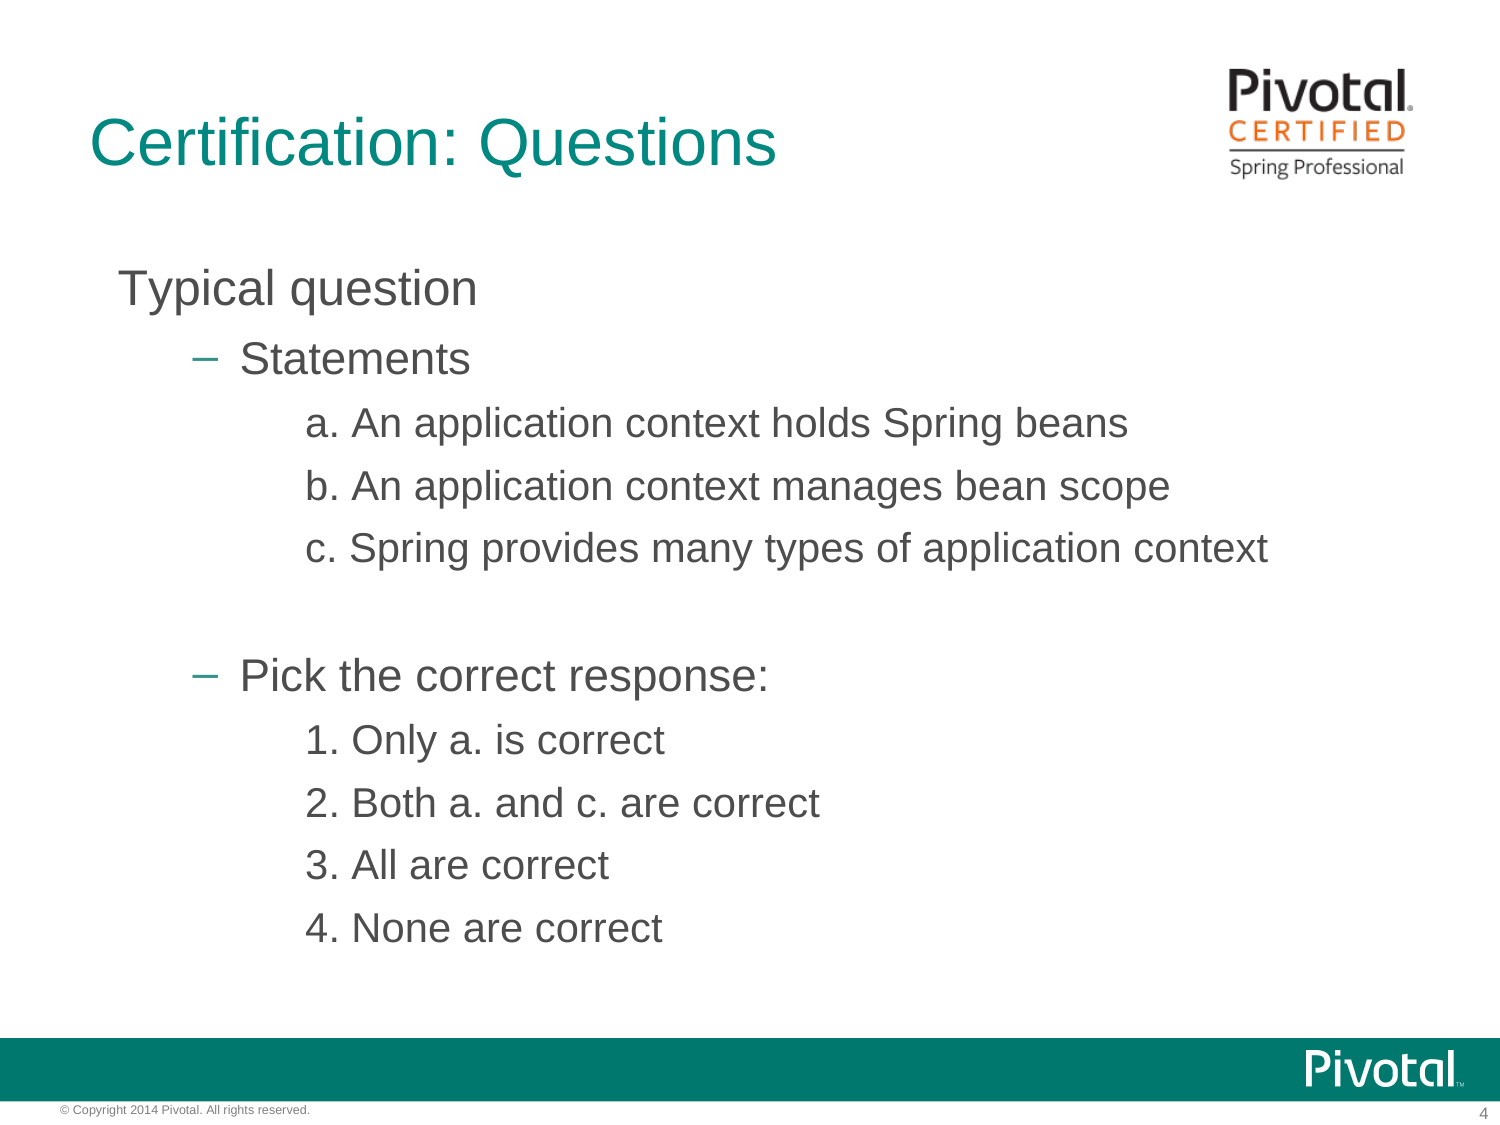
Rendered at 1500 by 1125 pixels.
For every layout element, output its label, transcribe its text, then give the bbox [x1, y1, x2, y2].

picture [1306, 1050, 1464, 1087]
list Typical question Statements a. An application context holds Spring beans b. An application context manages bean scope c. Spring provides many types of application context Pick the correct response: 1. Only a. is correct 2. Both a. and c. are correct 3. All are correct 4. None are correct [102, 248, 1394, 1031]
picture [1208, 48, 1426, 196]
title Certification: Questions [75, 45, 1426, 233]
